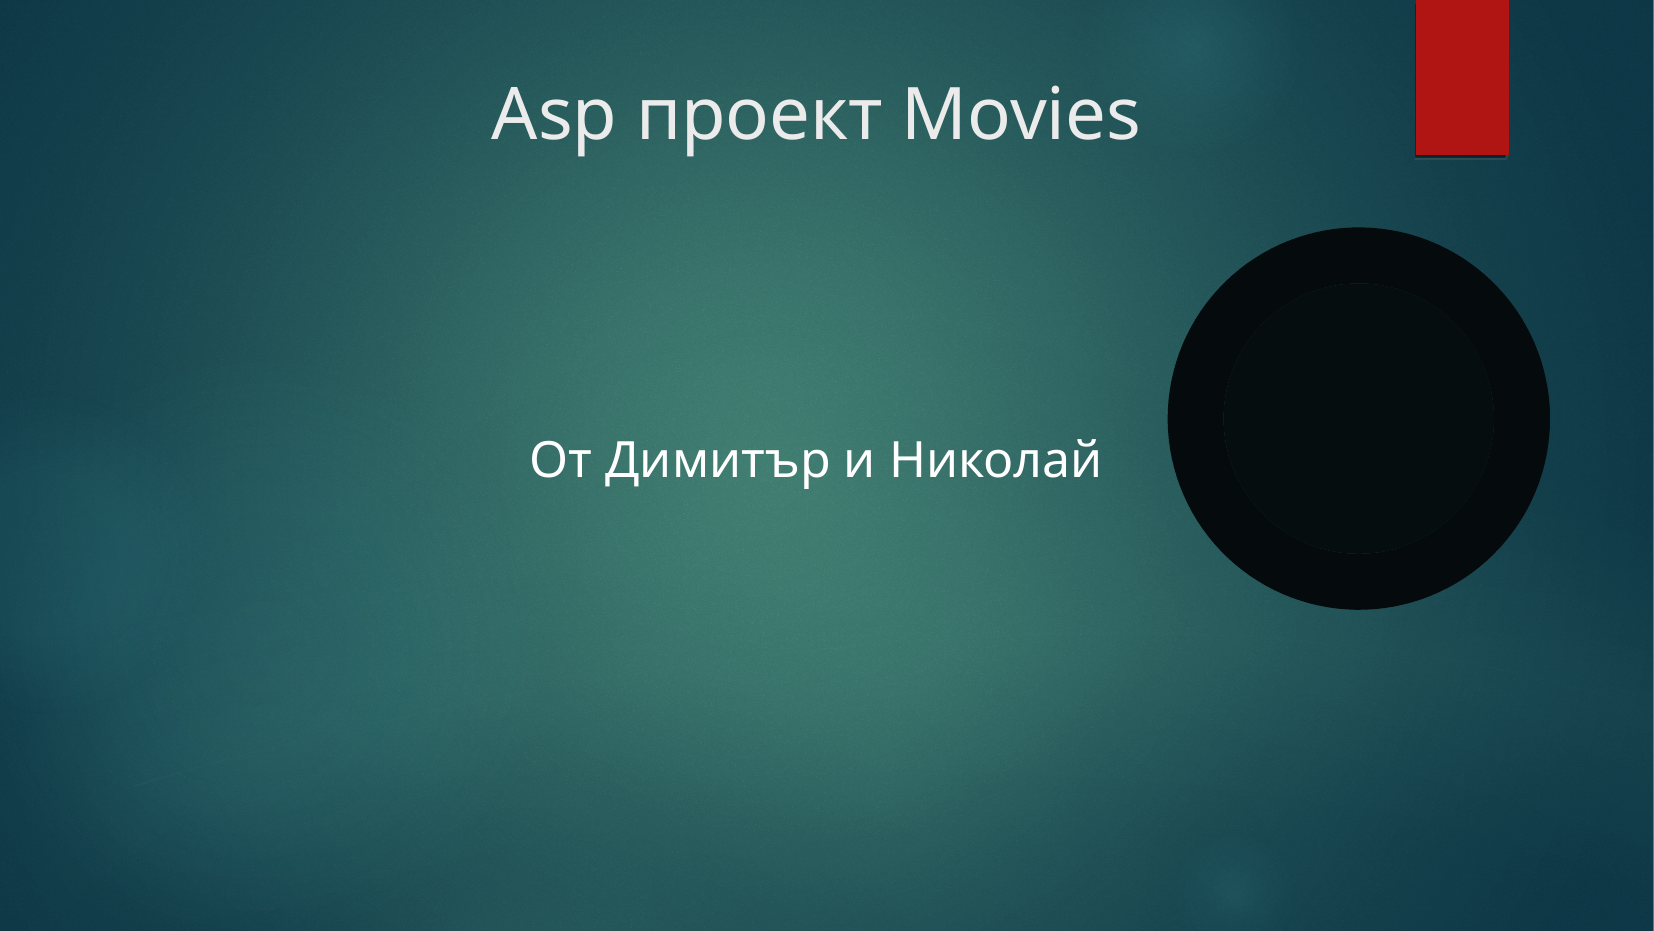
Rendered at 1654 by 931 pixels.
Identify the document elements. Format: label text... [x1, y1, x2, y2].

title Asp проект Movies [72, 59, 1561, 163]
subtitle От Димитър и Николай [72, 300, 1561, 616]
